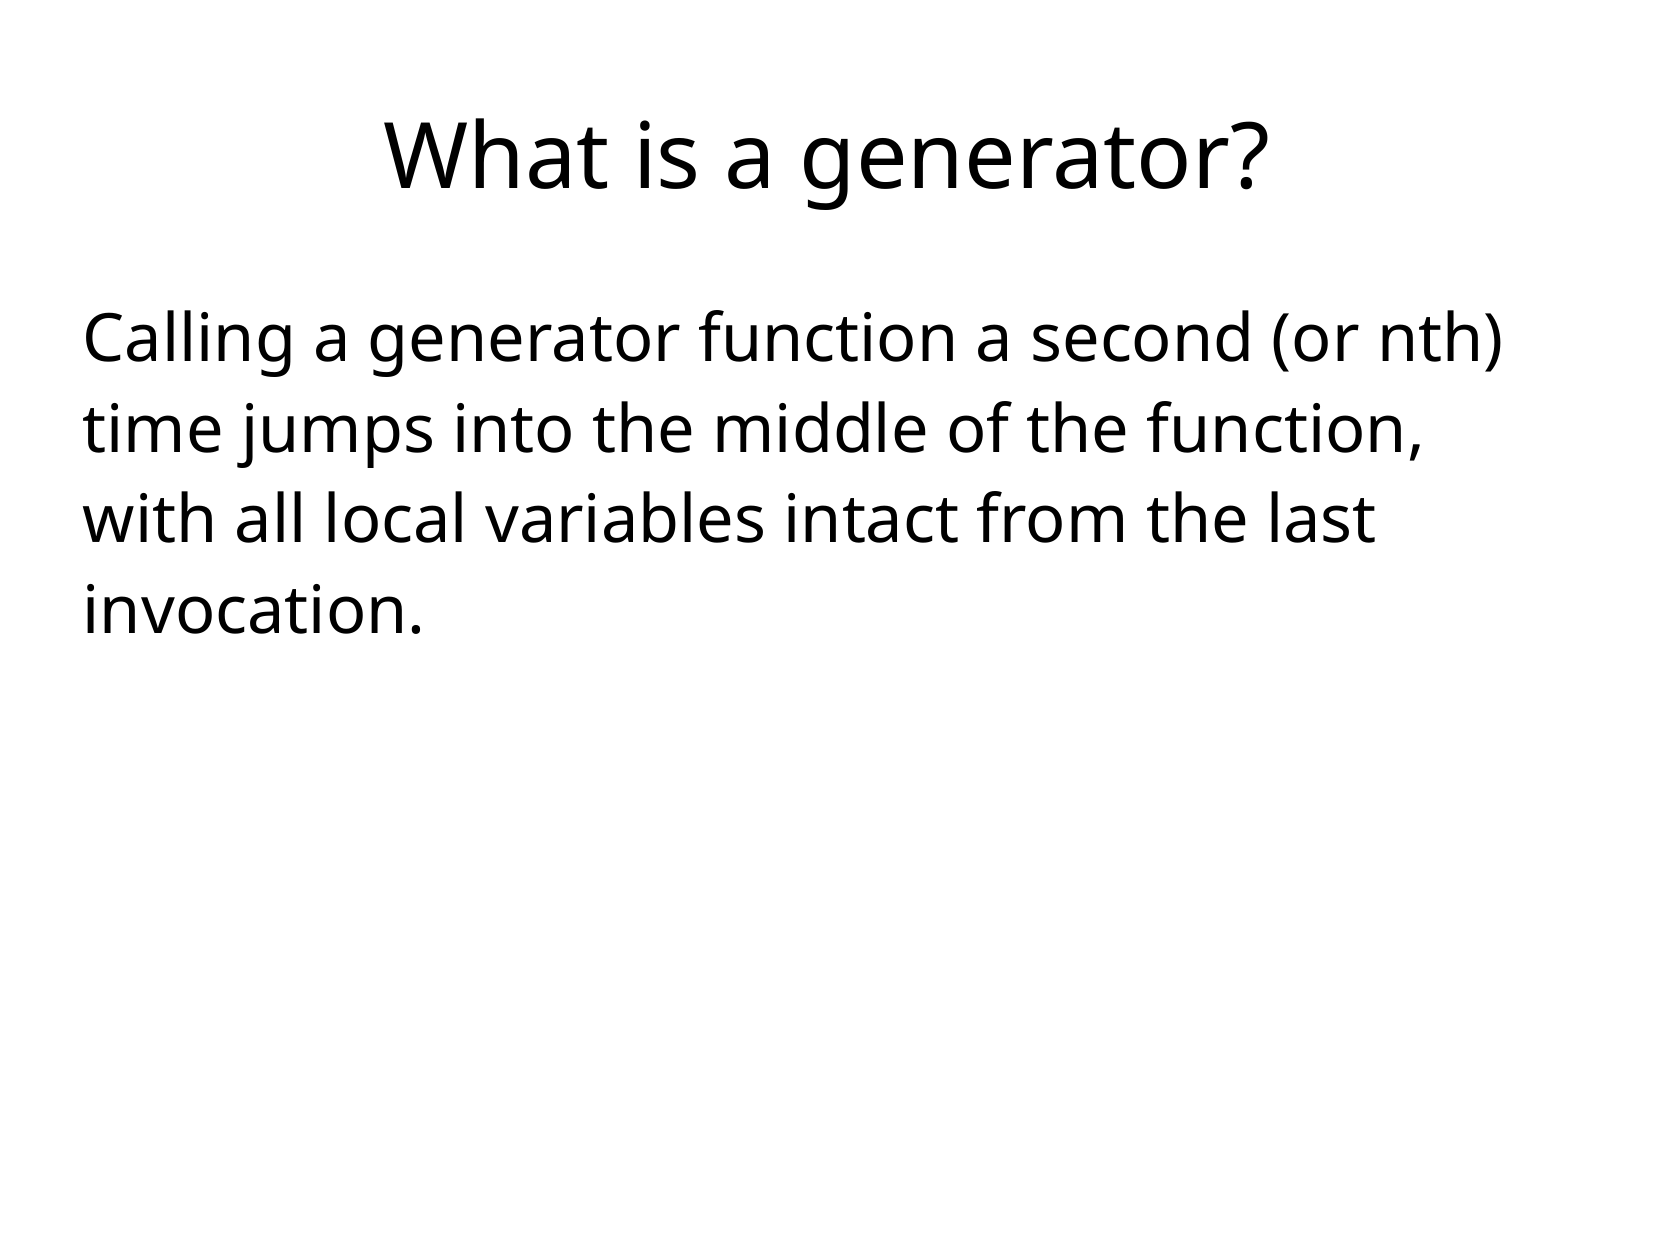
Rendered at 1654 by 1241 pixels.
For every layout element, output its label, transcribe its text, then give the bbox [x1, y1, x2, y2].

title What is a generator? [82, 49, 1571, 257]
list Calling a generator function a second (or nth) time jumps into the middle of the function, with all local variables intact from the last invocation. [82, 290, 1571, 1010]
